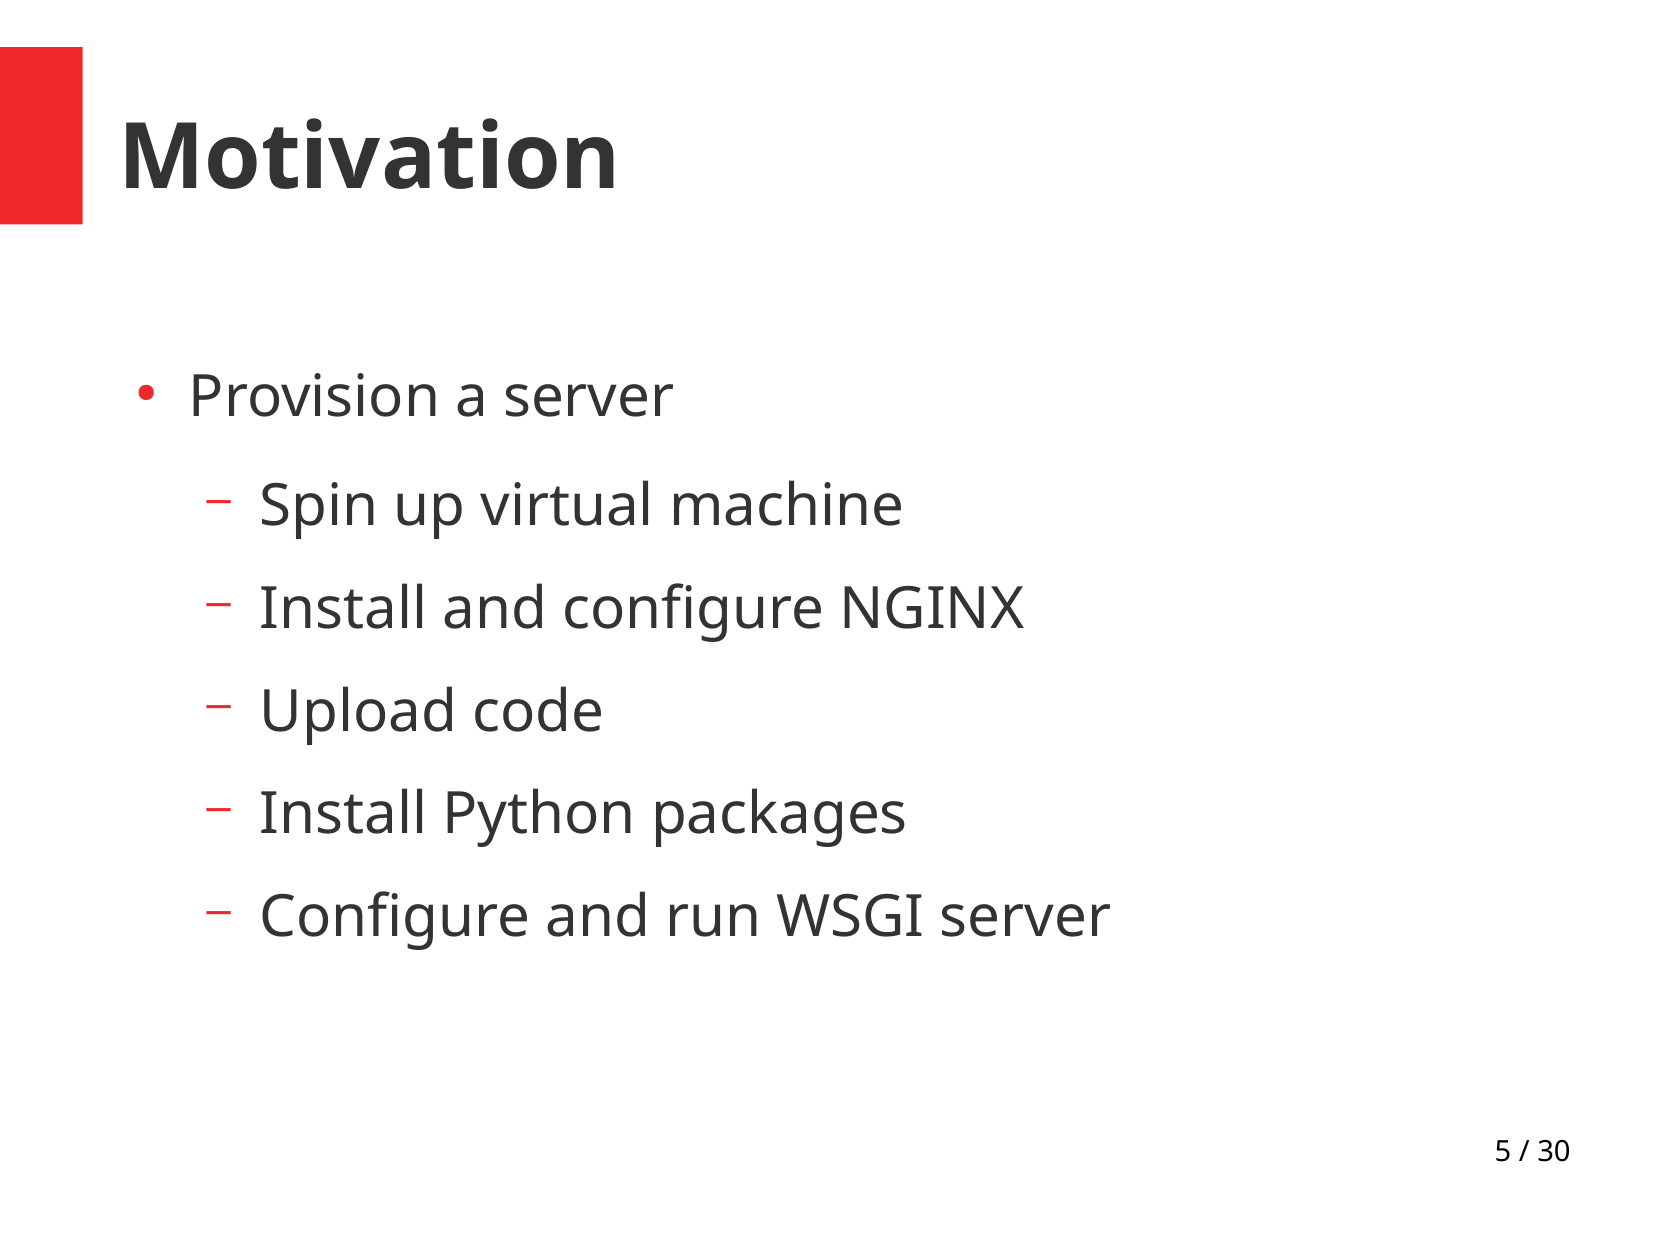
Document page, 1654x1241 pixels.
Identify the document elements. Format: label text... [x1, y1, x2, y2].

title Motivation [118, 49, 1571, 257]
list Provision a server Spin up virtual machine Install and configure NGINX Upload code Install Python packages Configure and run WSGI server [118, 354, 1536, 1074]
